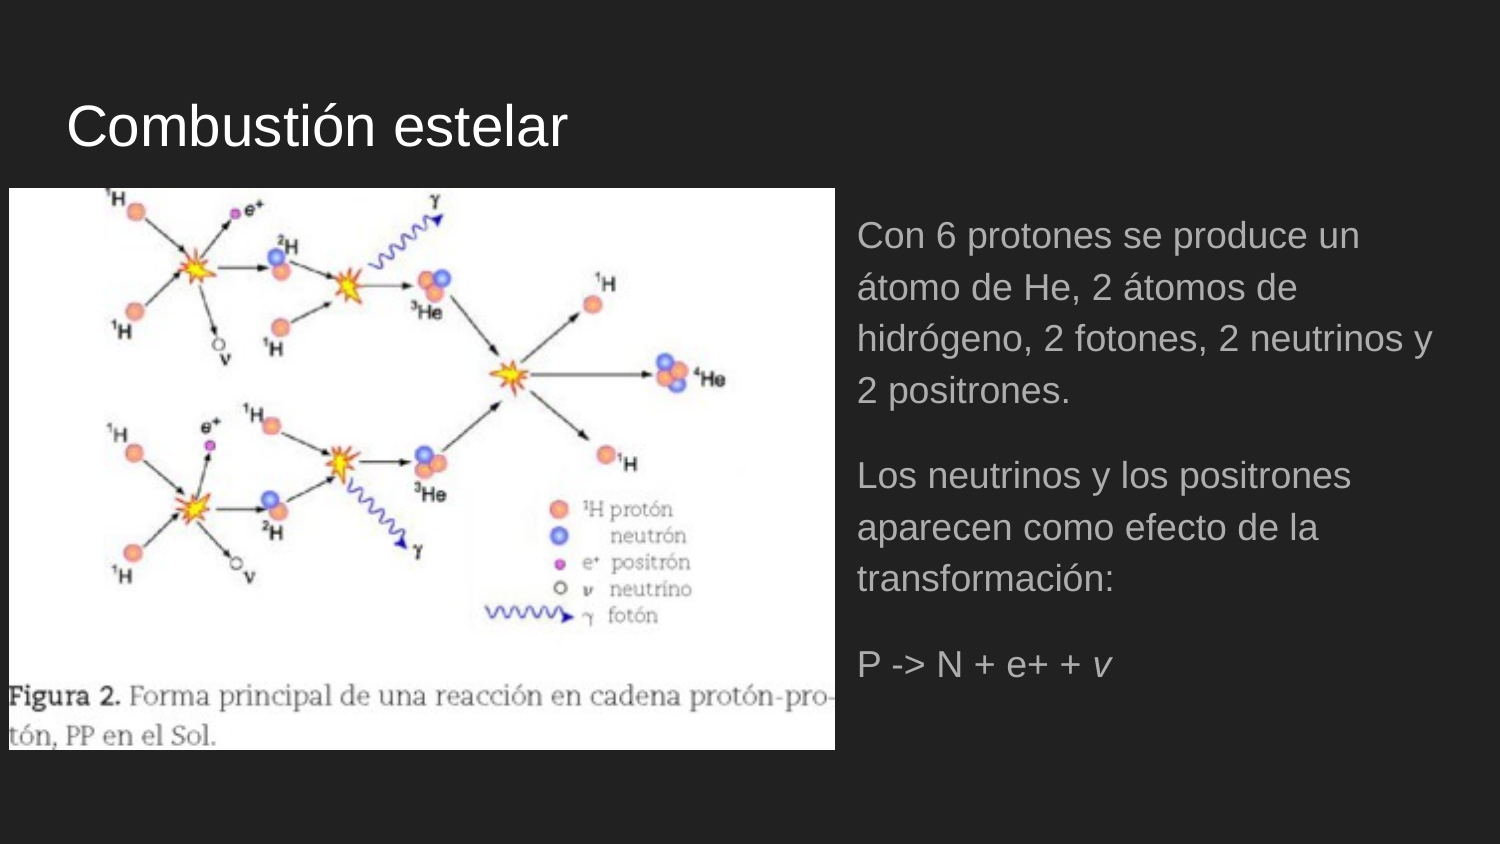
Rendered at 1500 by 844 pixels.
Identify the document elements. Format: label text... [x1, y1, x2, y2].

picture [9, 188, 835, 750]
title Combustión estelar [51, 72, 1449, 167]
list Con 6 protones se produce un átomo de He, 2 átomos de hidrógeno, 2 fotones, 2 neutrinos y 2 positrones. Los neutrinos y los positrones aparecen como efecto de la transformación: P -> N + e+ + v [841, 189, 1449, 750]
